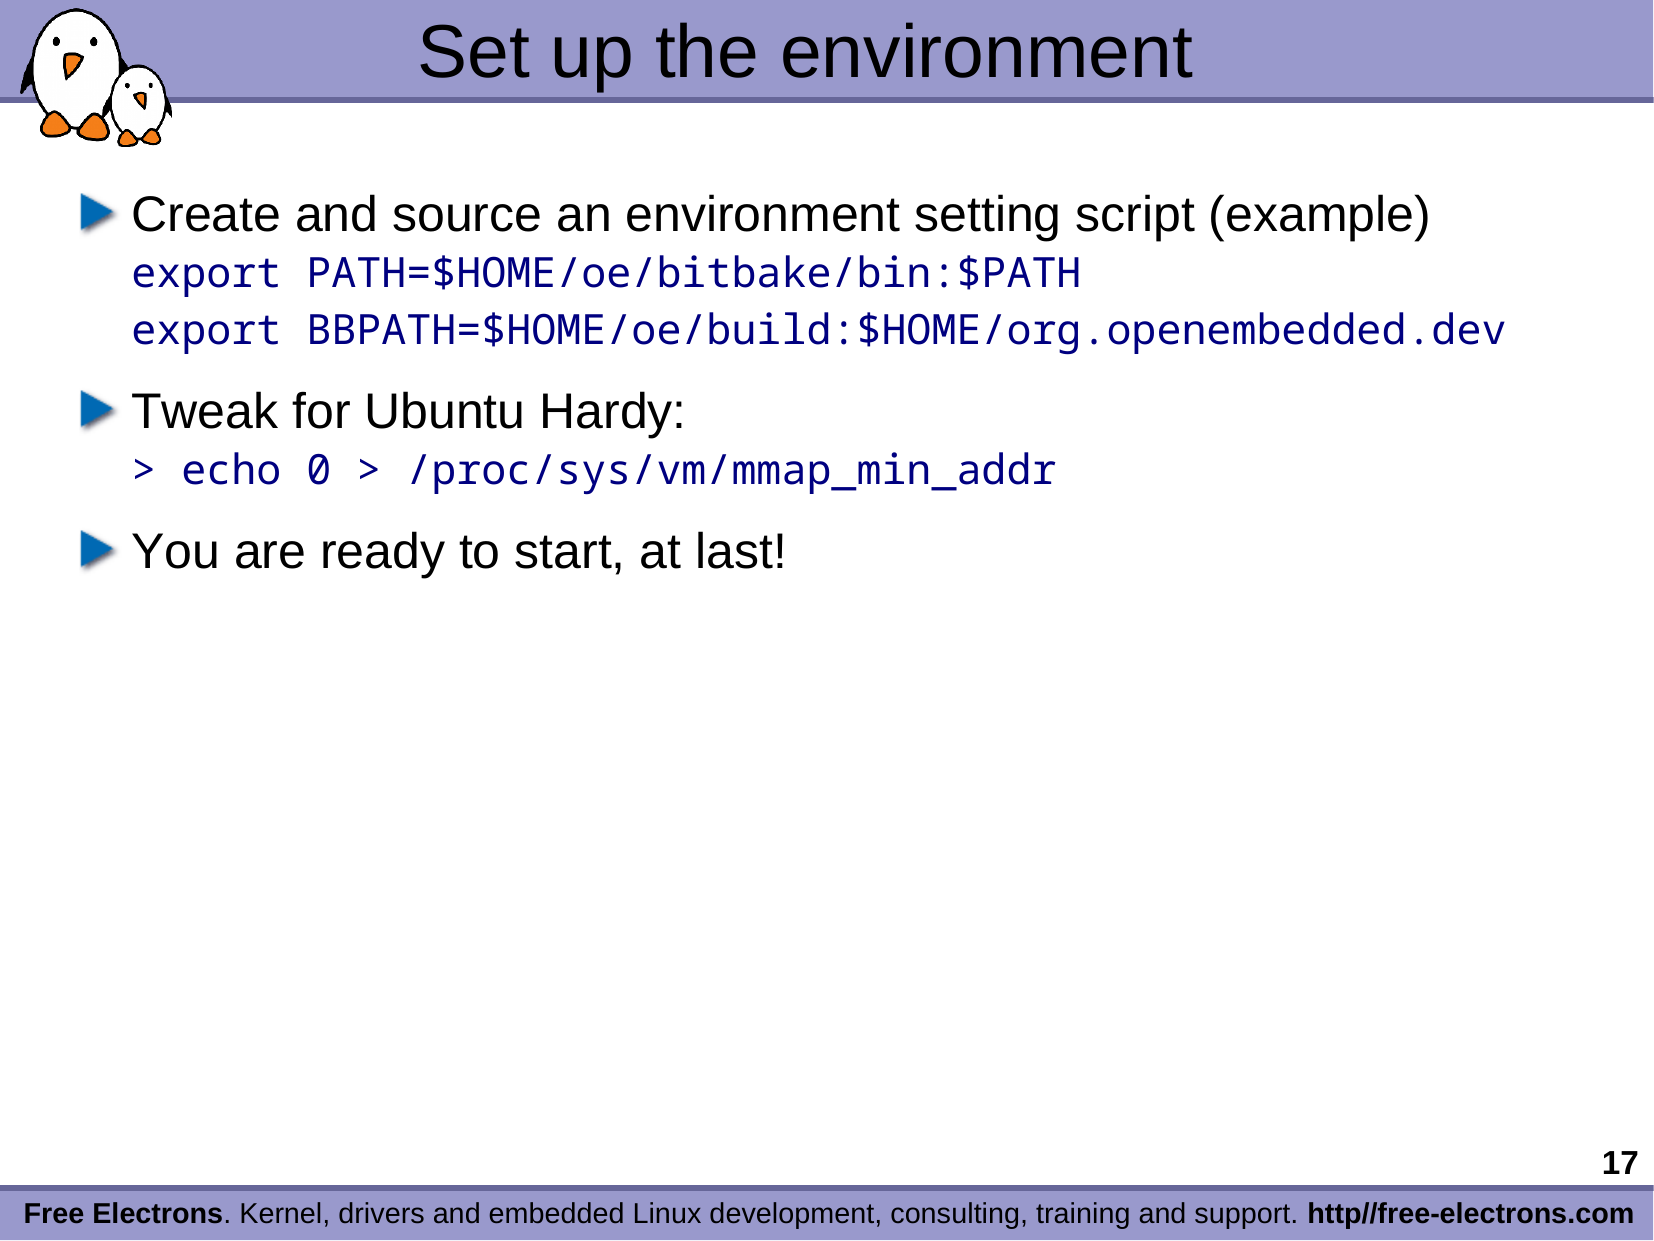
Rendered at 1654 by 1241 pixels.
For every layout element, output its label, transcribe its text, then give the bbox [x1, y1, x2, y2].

picture [20, 8, 172, 147]
list Create and source an environment setting script (example) export PATH=$HOME/oe/bitbake/bin:$PATH export BBPATH=$HOME/oe/build:$HOME/org.openembedded.dev Tweak for Ubuntu Hardy: > echo 0 > /proc/sys/vm/mmap_min_addr You are ready to start, at last! [60, 186, 1615, 1052]
title Set up the environment [60, 0, 1551, 104]
